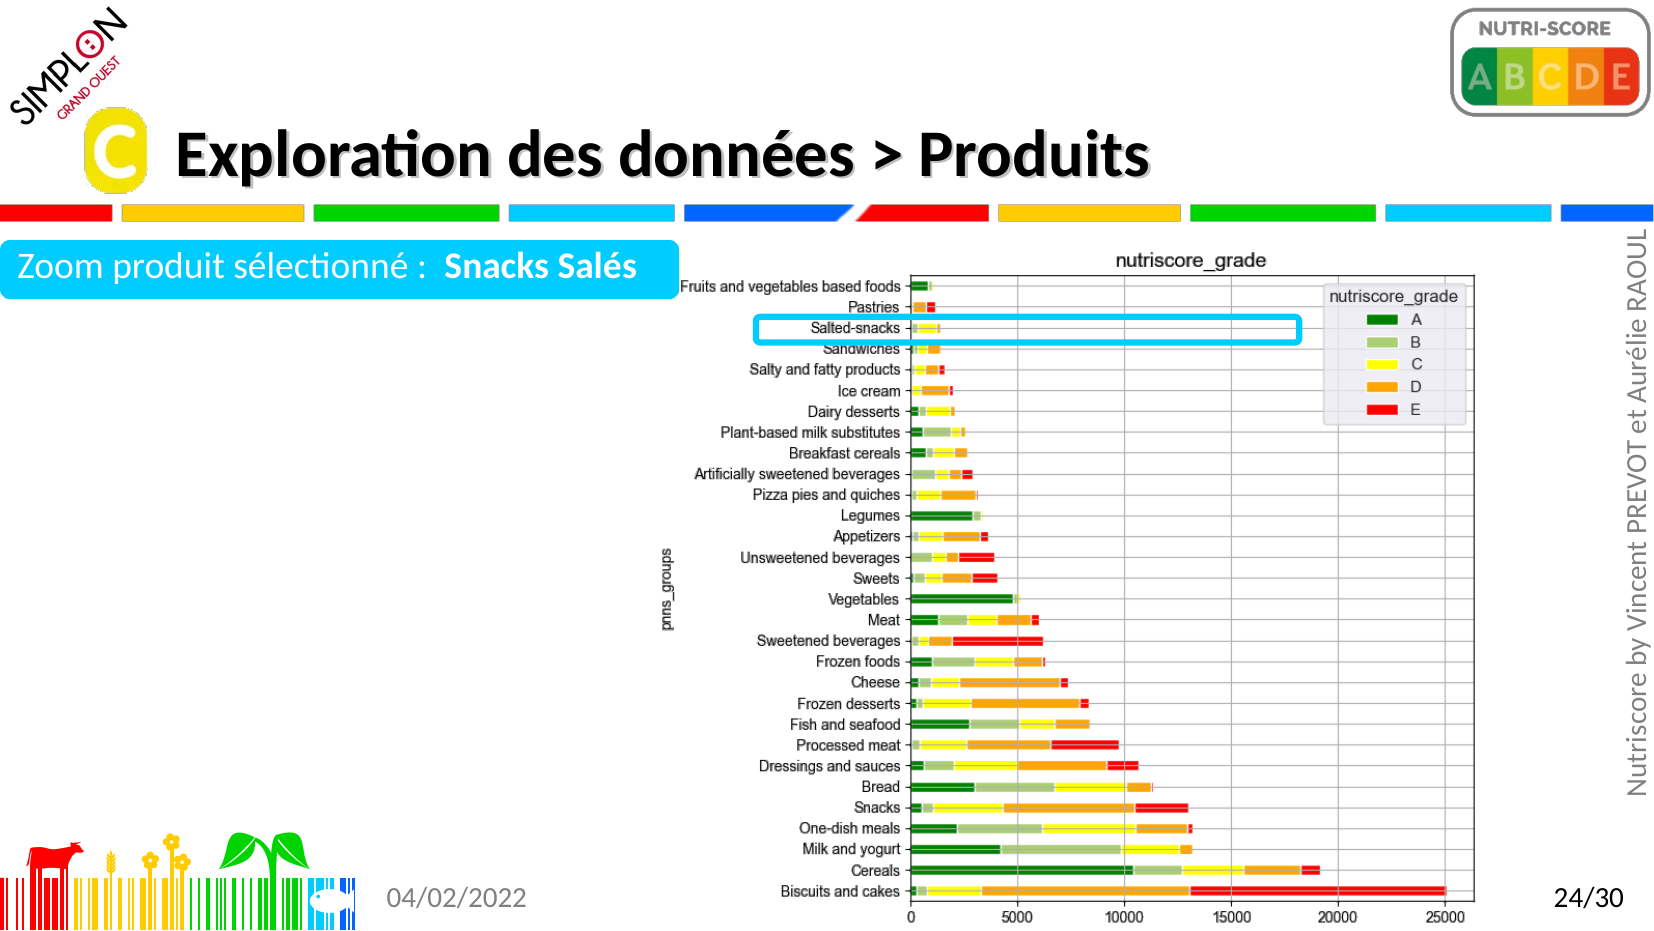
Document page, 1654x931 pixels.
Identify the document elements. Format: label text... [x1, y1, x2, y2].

text_box Zoom produit sélectionné : Snacks Salés [0, 240, 680, 300]
text_box [755, 316, 1300, 343]
title Exploration des données > Produits [175, 107, 1570, 212]
picture [649, 242, 1483, 931]
picture [82, 106, 151, 195]
picture [0, 200, 1654, 225]
picture [0, 826, 355, 930]
picture [1448, 4, 1654, 119]
picture [2, 2, 147, 147]
